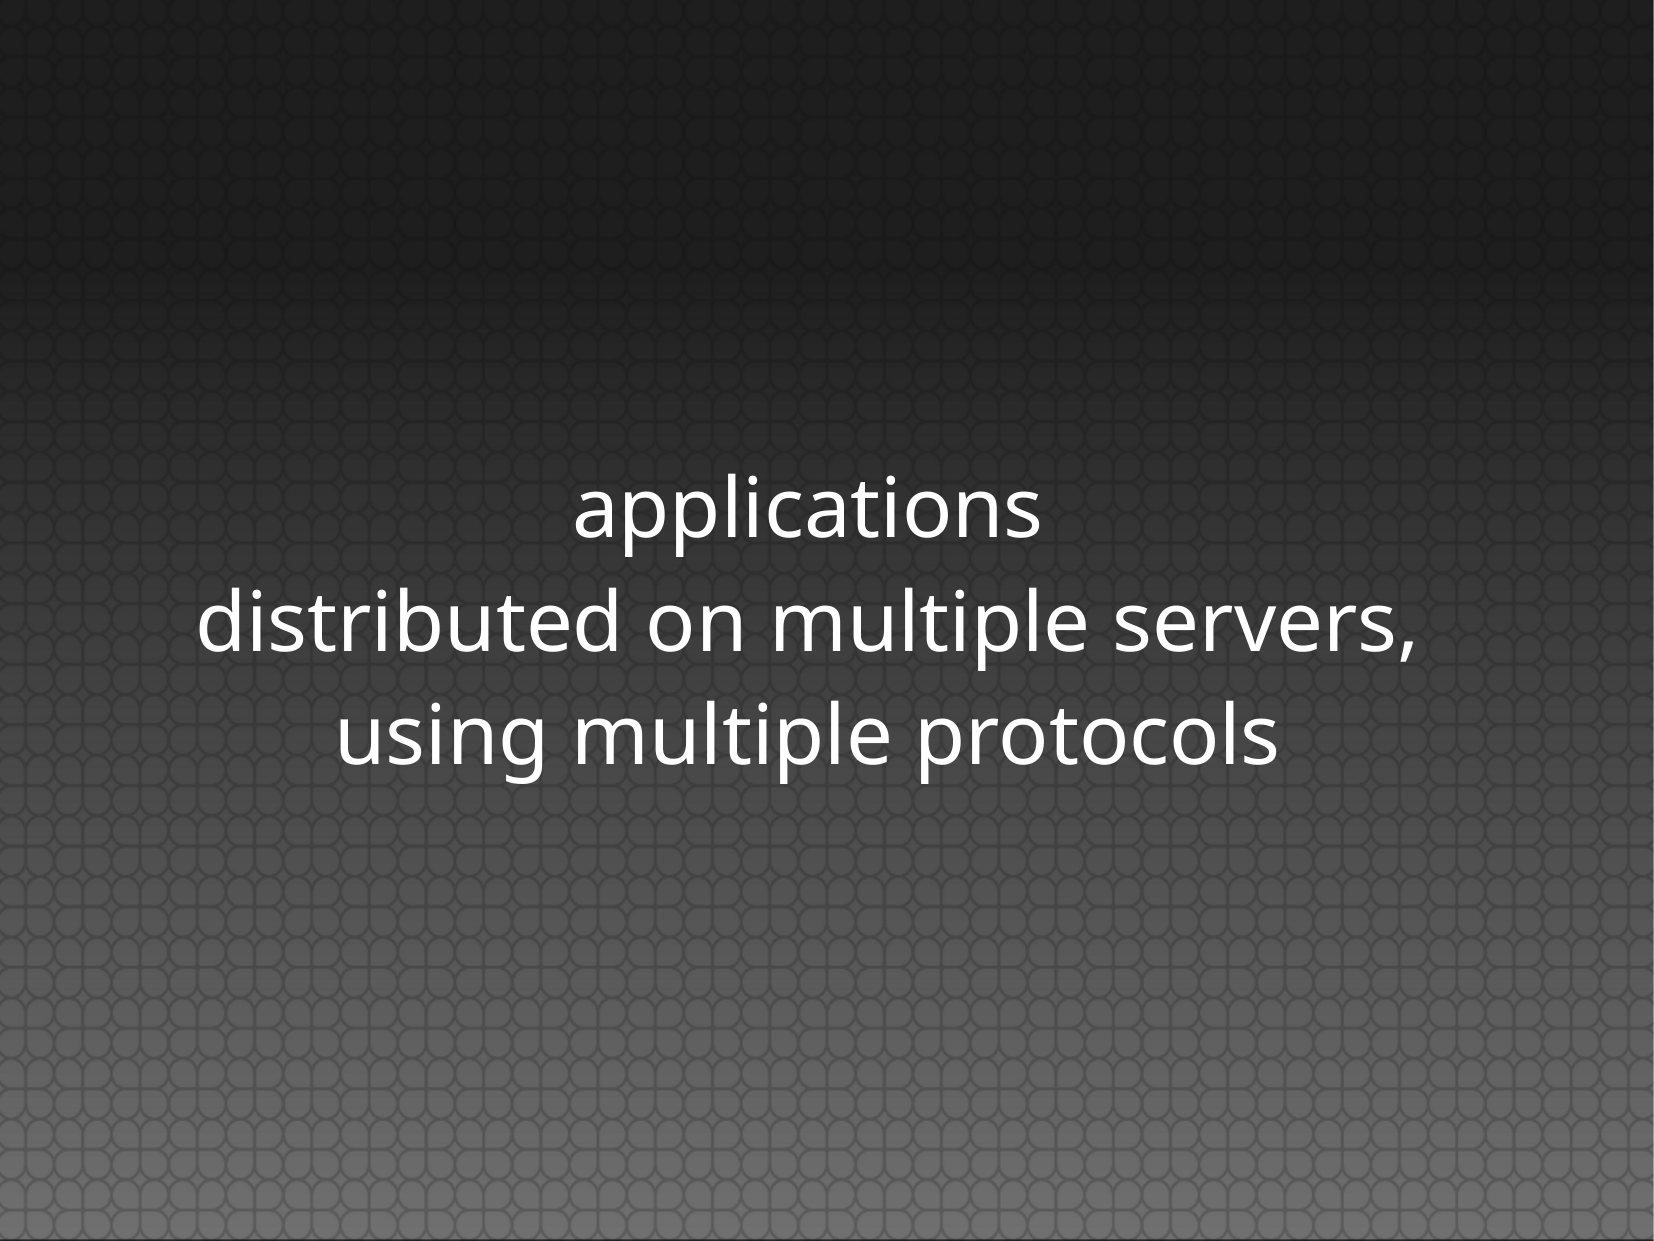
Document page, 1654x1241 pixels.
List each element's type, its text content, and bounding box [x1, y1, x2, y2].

title applications distributed on multiple servers, using multiple protocols [75, 479, 1564, 759]
picture [0, 0, 1654, 1241]
